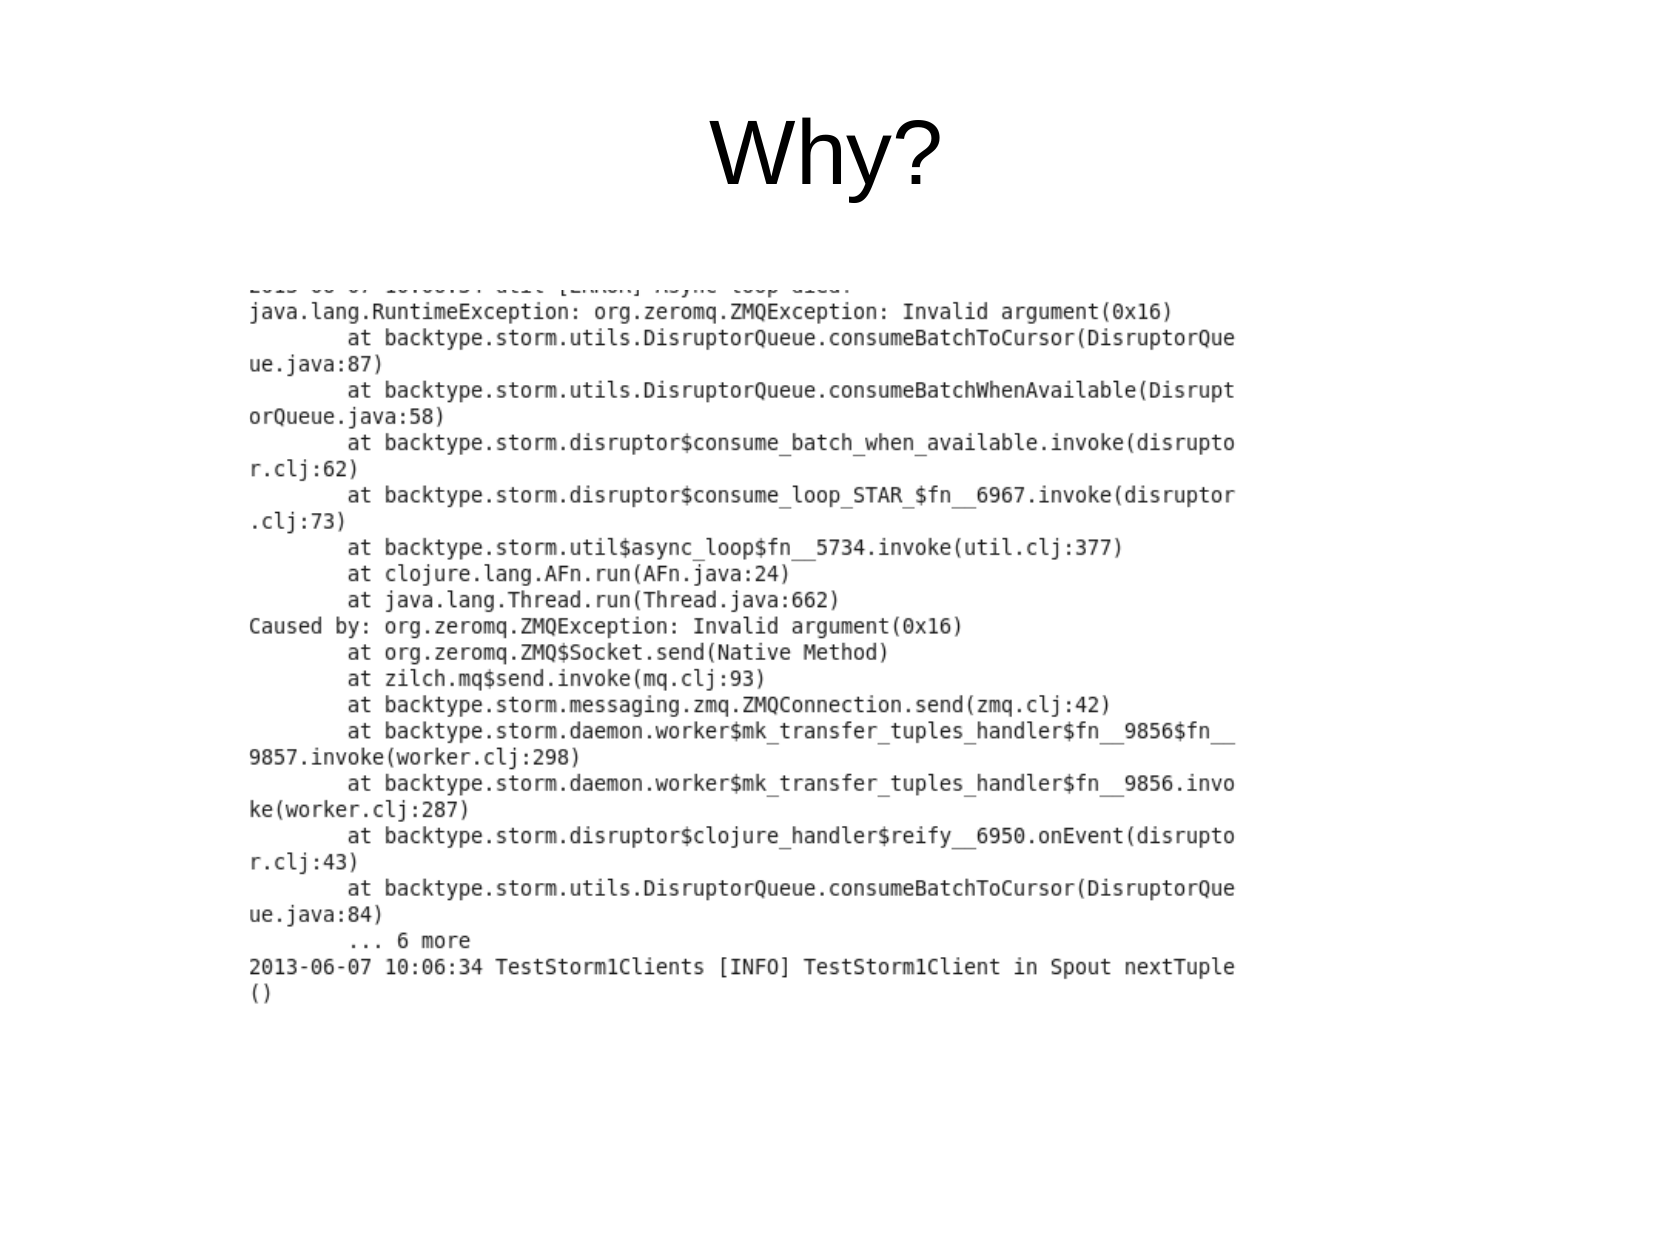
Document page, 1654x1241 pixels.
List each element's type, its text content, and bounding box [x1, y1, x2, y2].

title Why? [82, 49, 1571, 257]
picture [249, 290, 1405, 1010]
